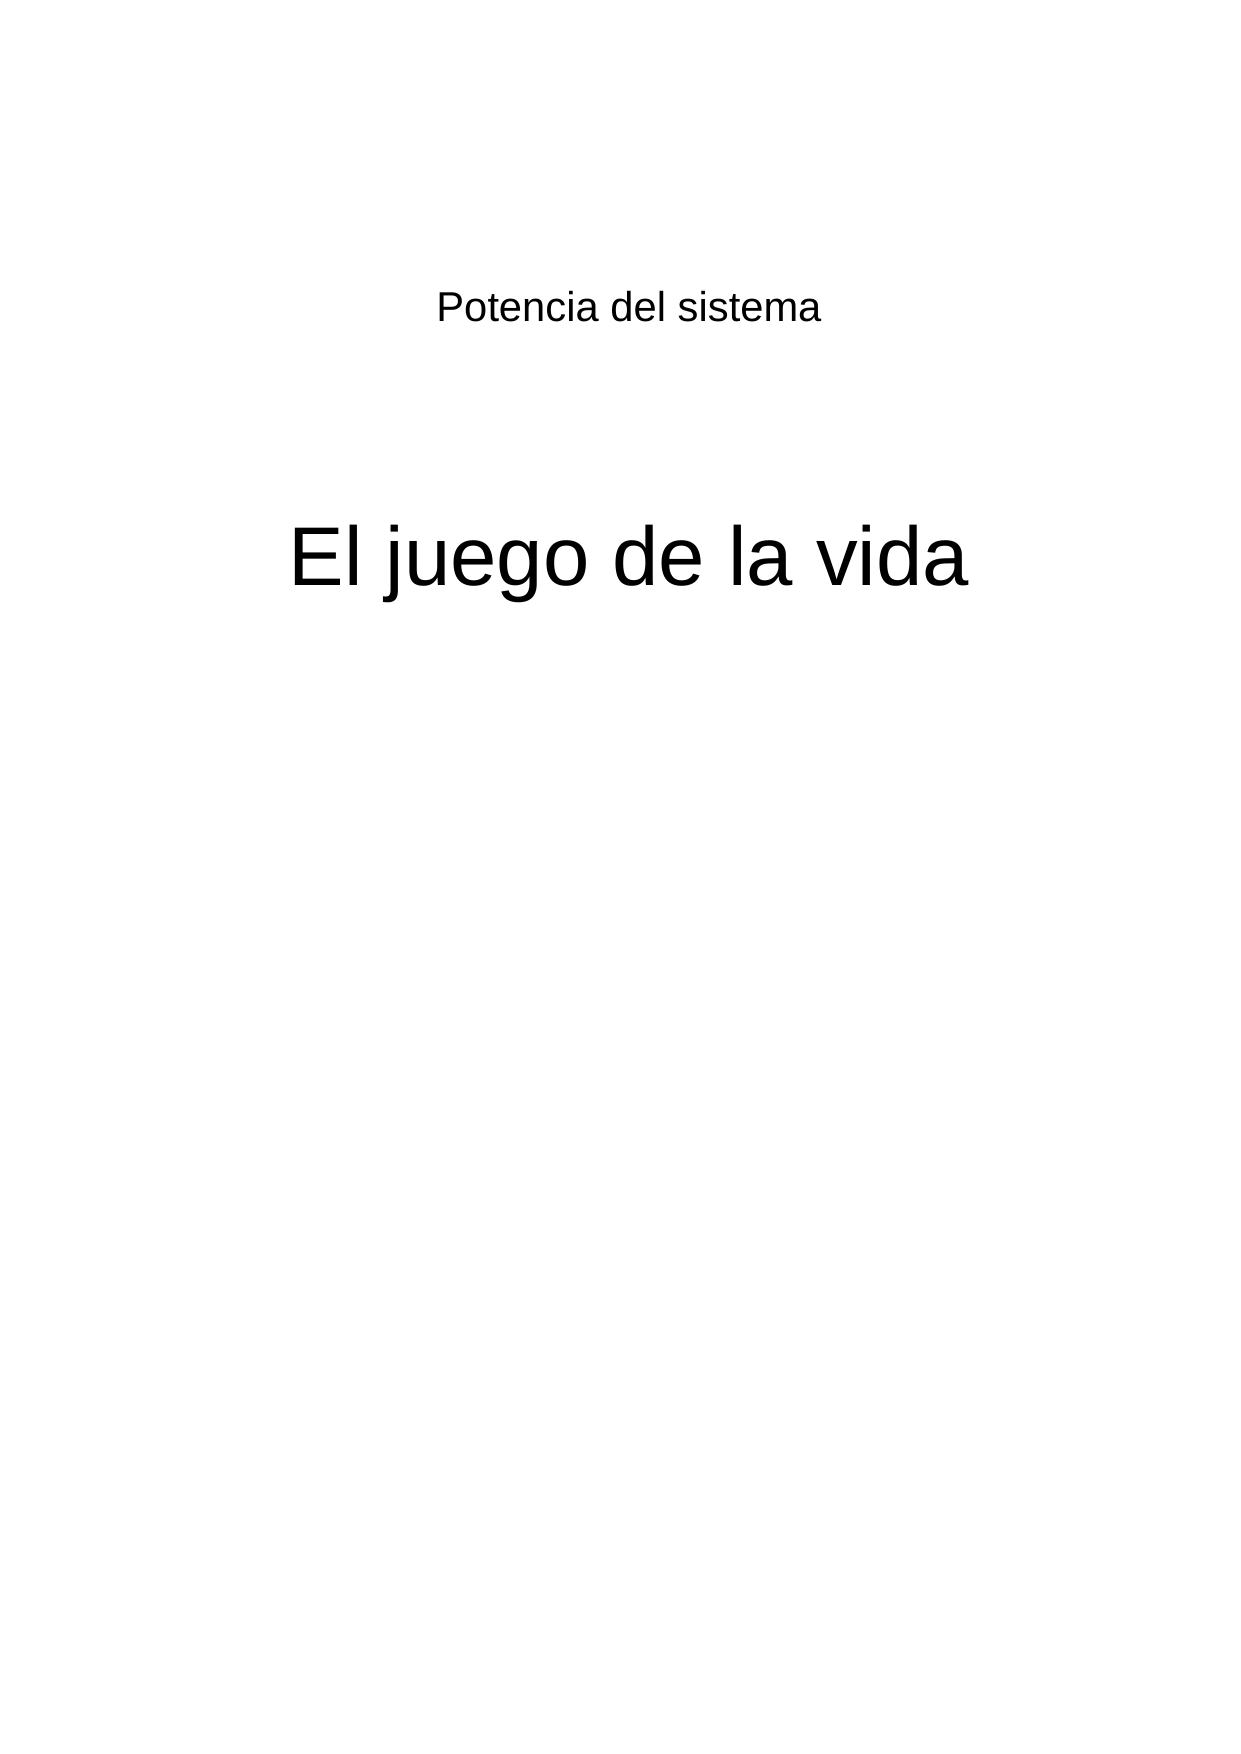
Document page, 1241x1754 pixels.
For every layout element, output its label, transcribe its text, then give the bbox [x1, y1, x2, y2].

title Potencia del sistema El juego de la vida [124, 283, 1134, 604]
